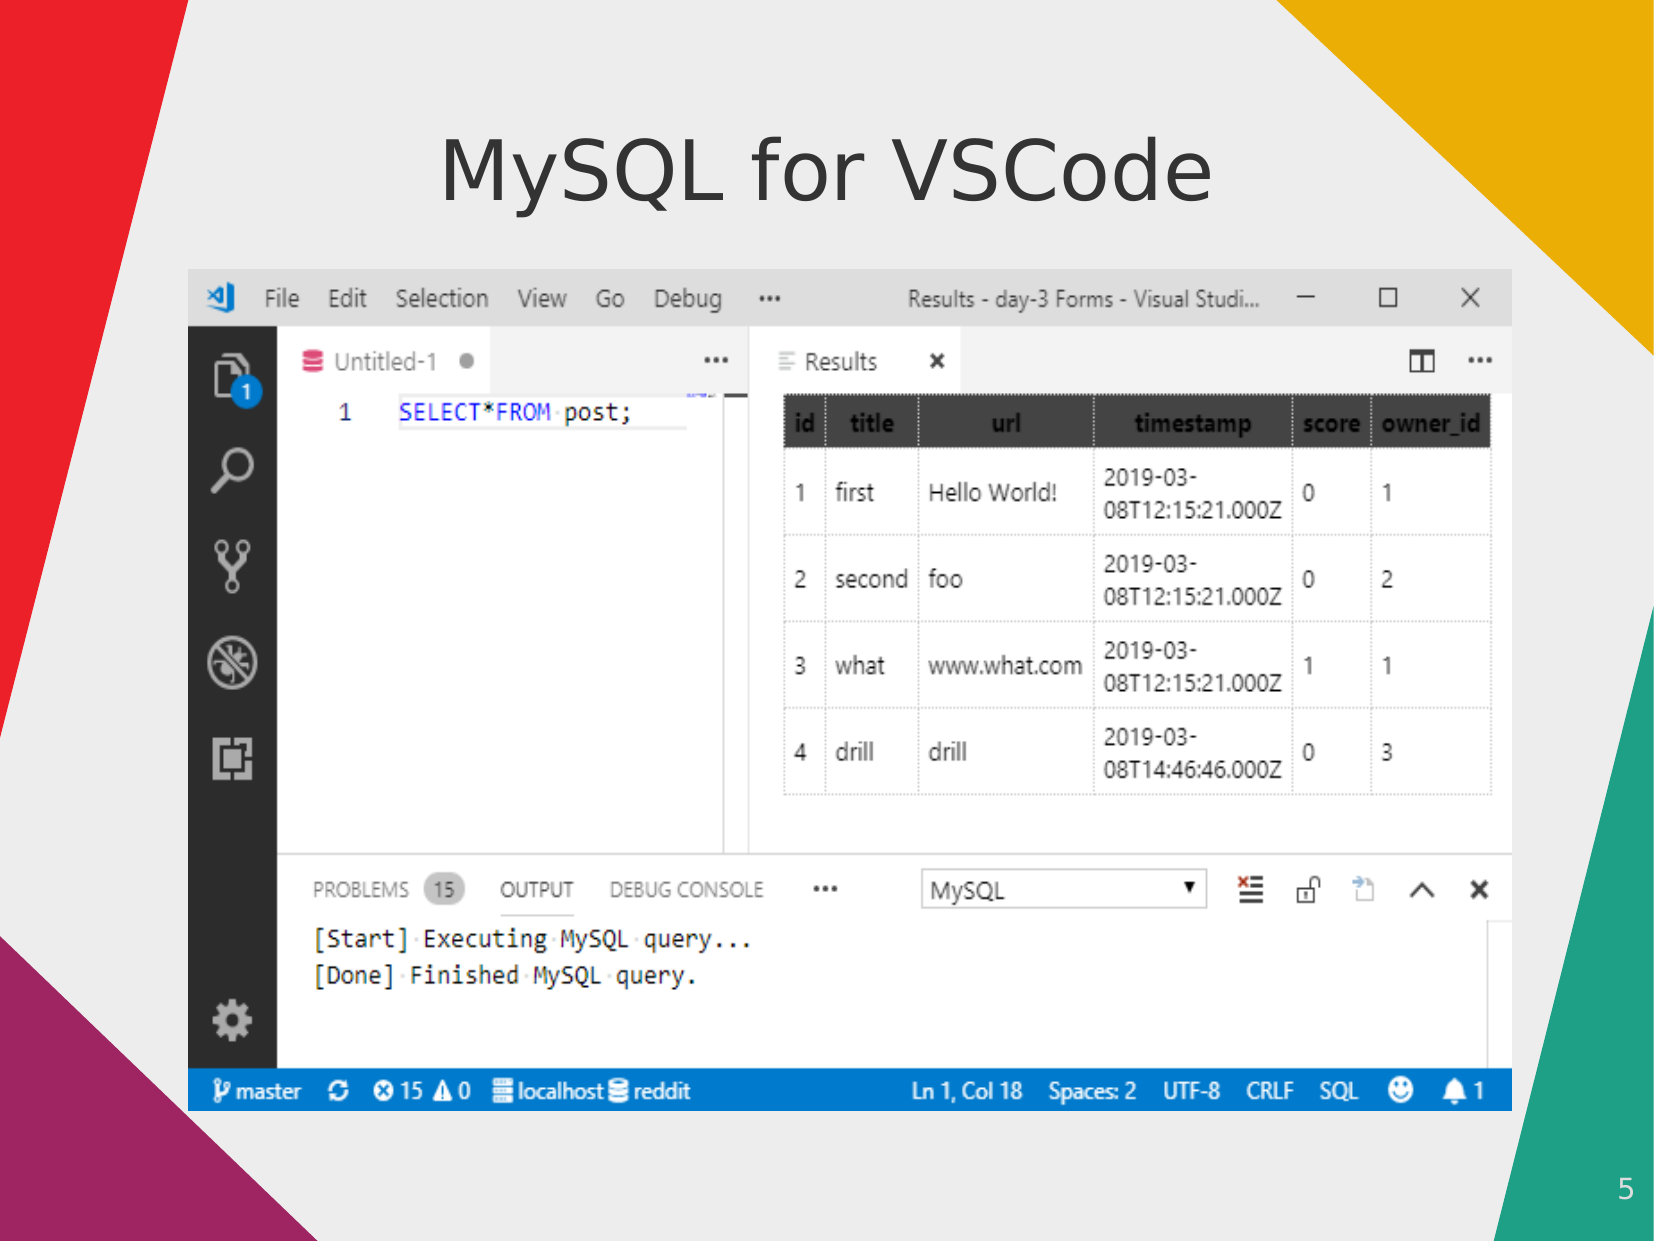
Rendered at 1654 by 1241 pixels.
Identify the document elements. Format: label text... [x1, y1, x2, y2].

title MySQL for VSCode [114, 73, 1539, 271]
picture [188, 269, 1512, 1111]
